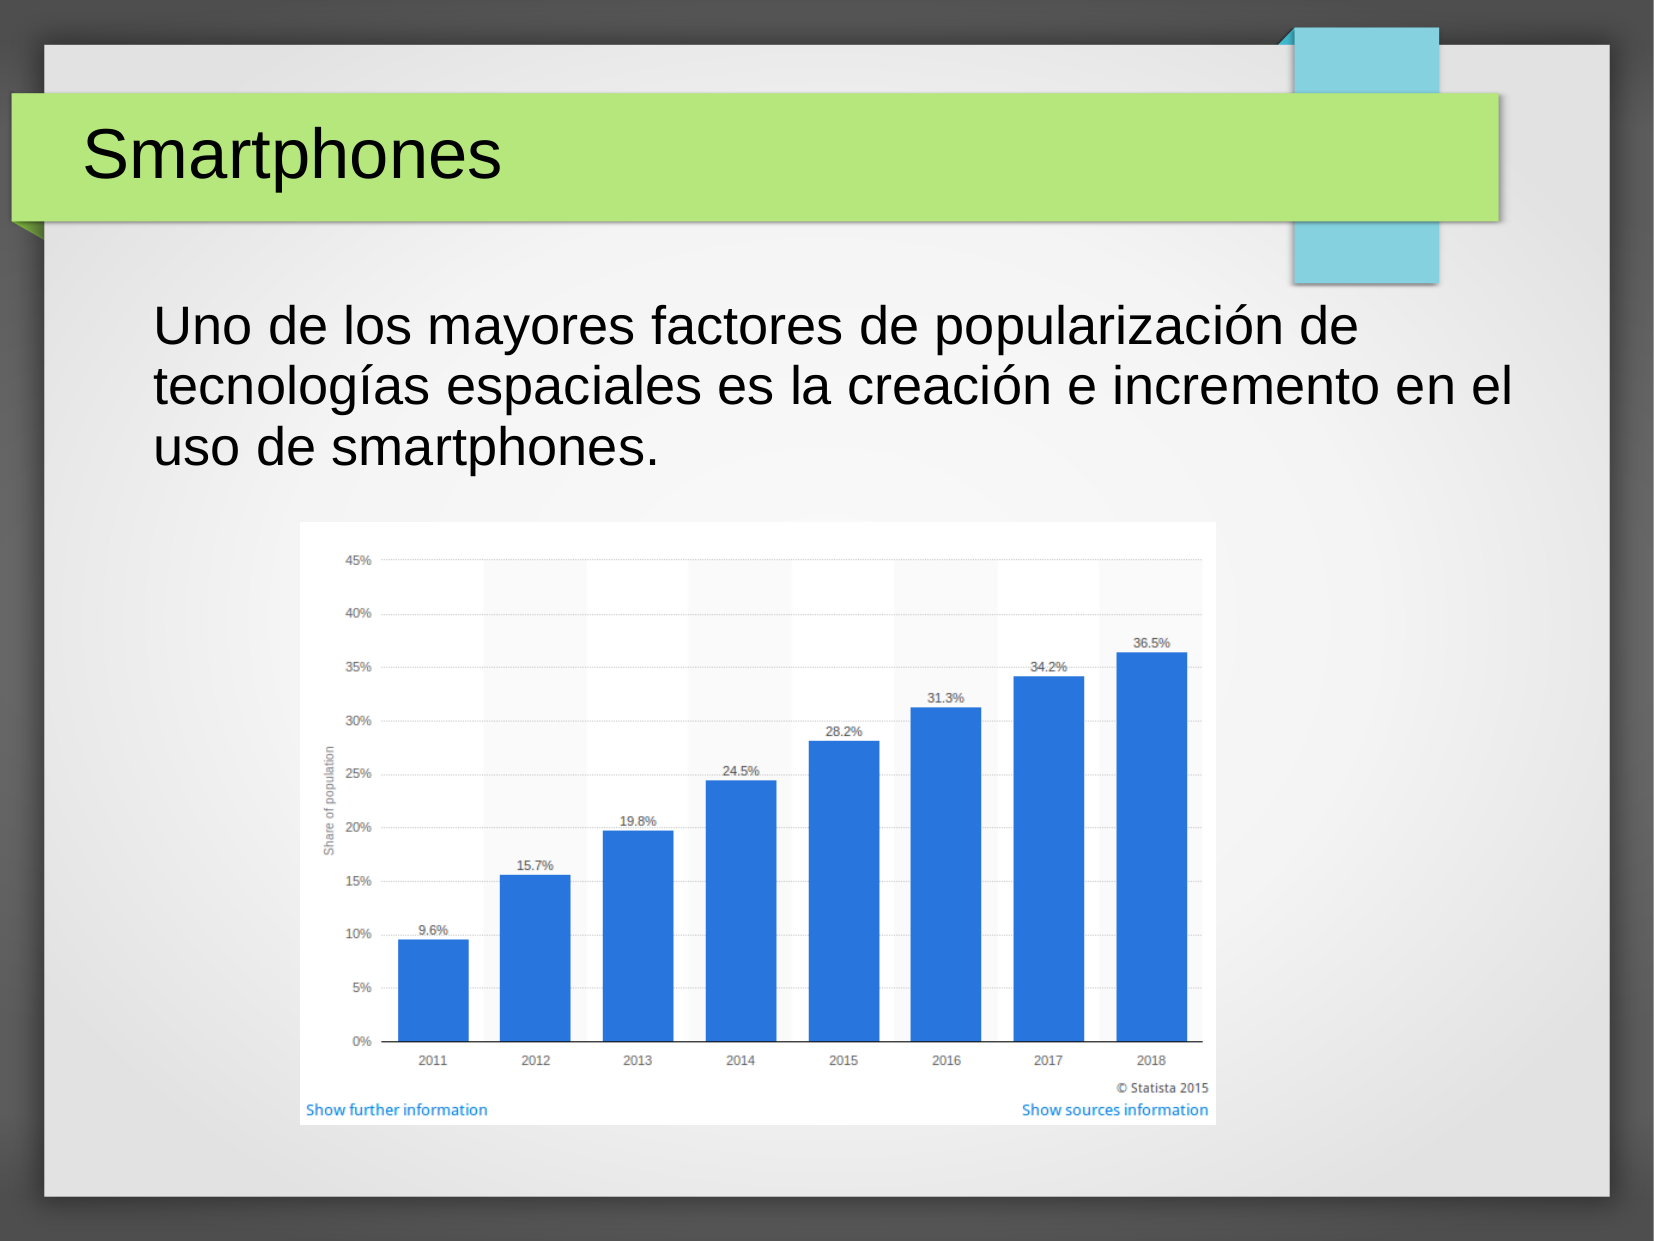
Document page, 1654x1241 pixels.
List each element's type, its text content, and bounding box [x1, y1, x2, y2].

picture [0, 0, 1654, 1241]
list Uno de los mayores factores de popularización de tecnologías espaciales es la creación e incremento en el uso de smartphones. [82, 295, 1571, 526]
title Smartphones [82, 94, 1264, 213]
